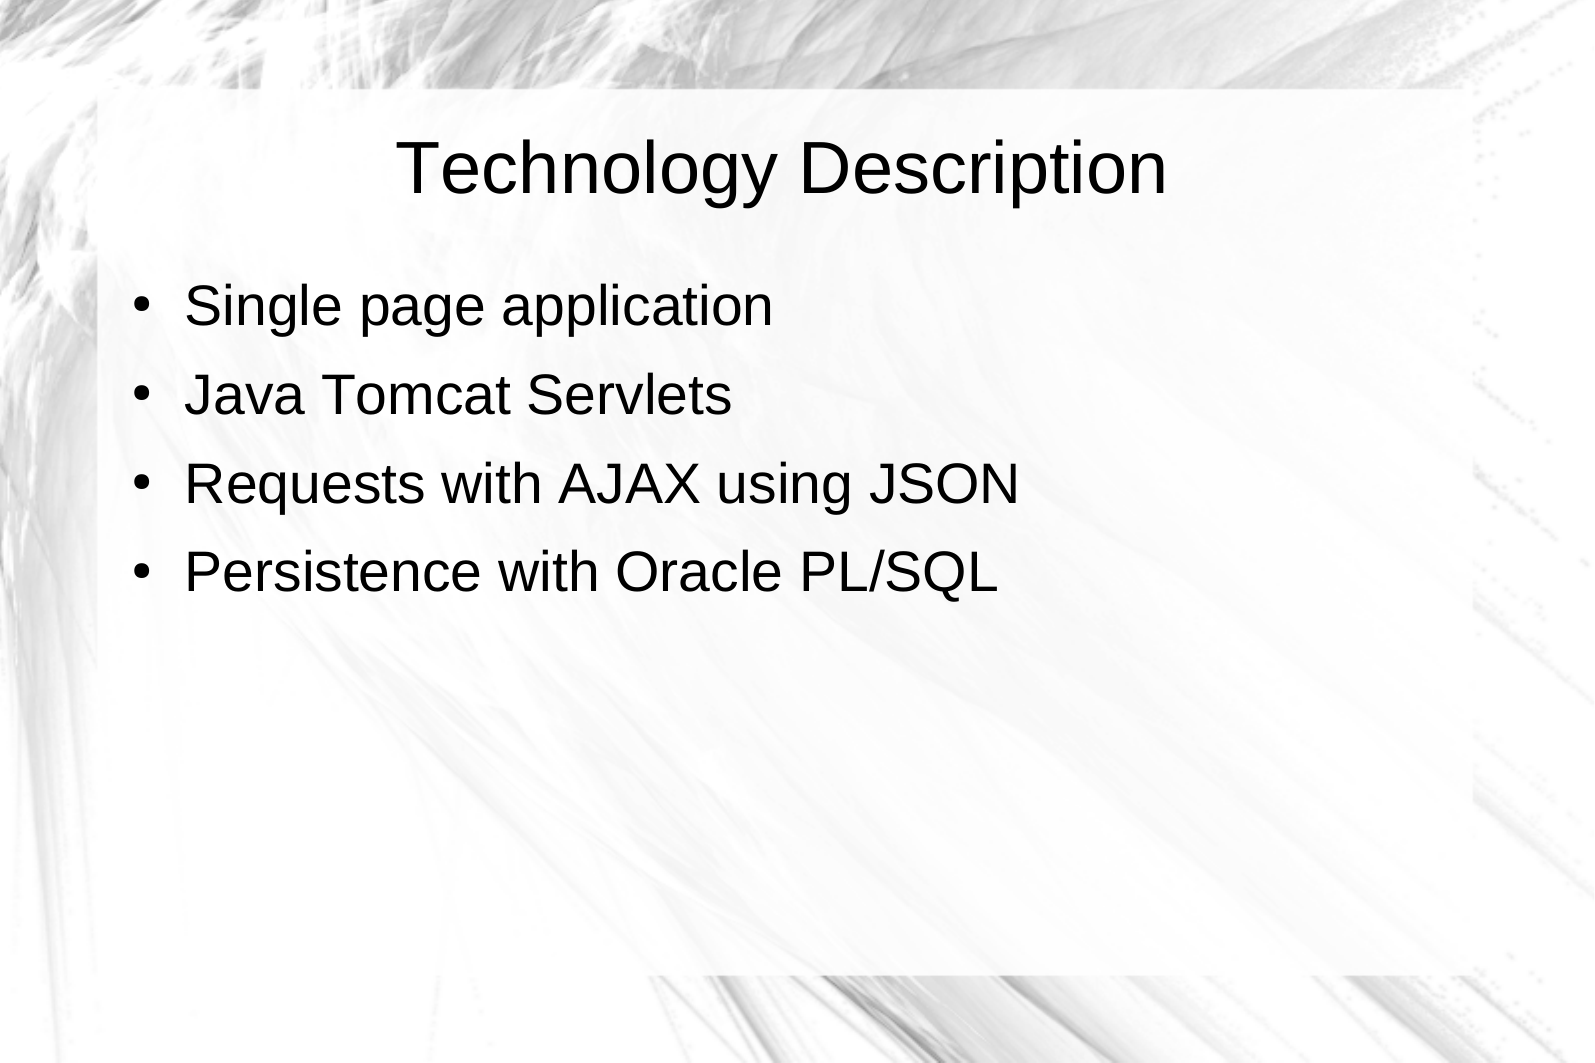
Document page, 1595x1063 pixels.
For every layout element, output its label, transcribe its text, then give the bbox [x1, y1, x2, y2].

list Single page application Java Tomcat Servlets Requests with AJAX using JSON Persistence with Oracle PL/SQL [113, 274, 1515, 810]
title Technology Description [113, 96, 1453, 241]
picture [0, 0, 1595, 1063]
